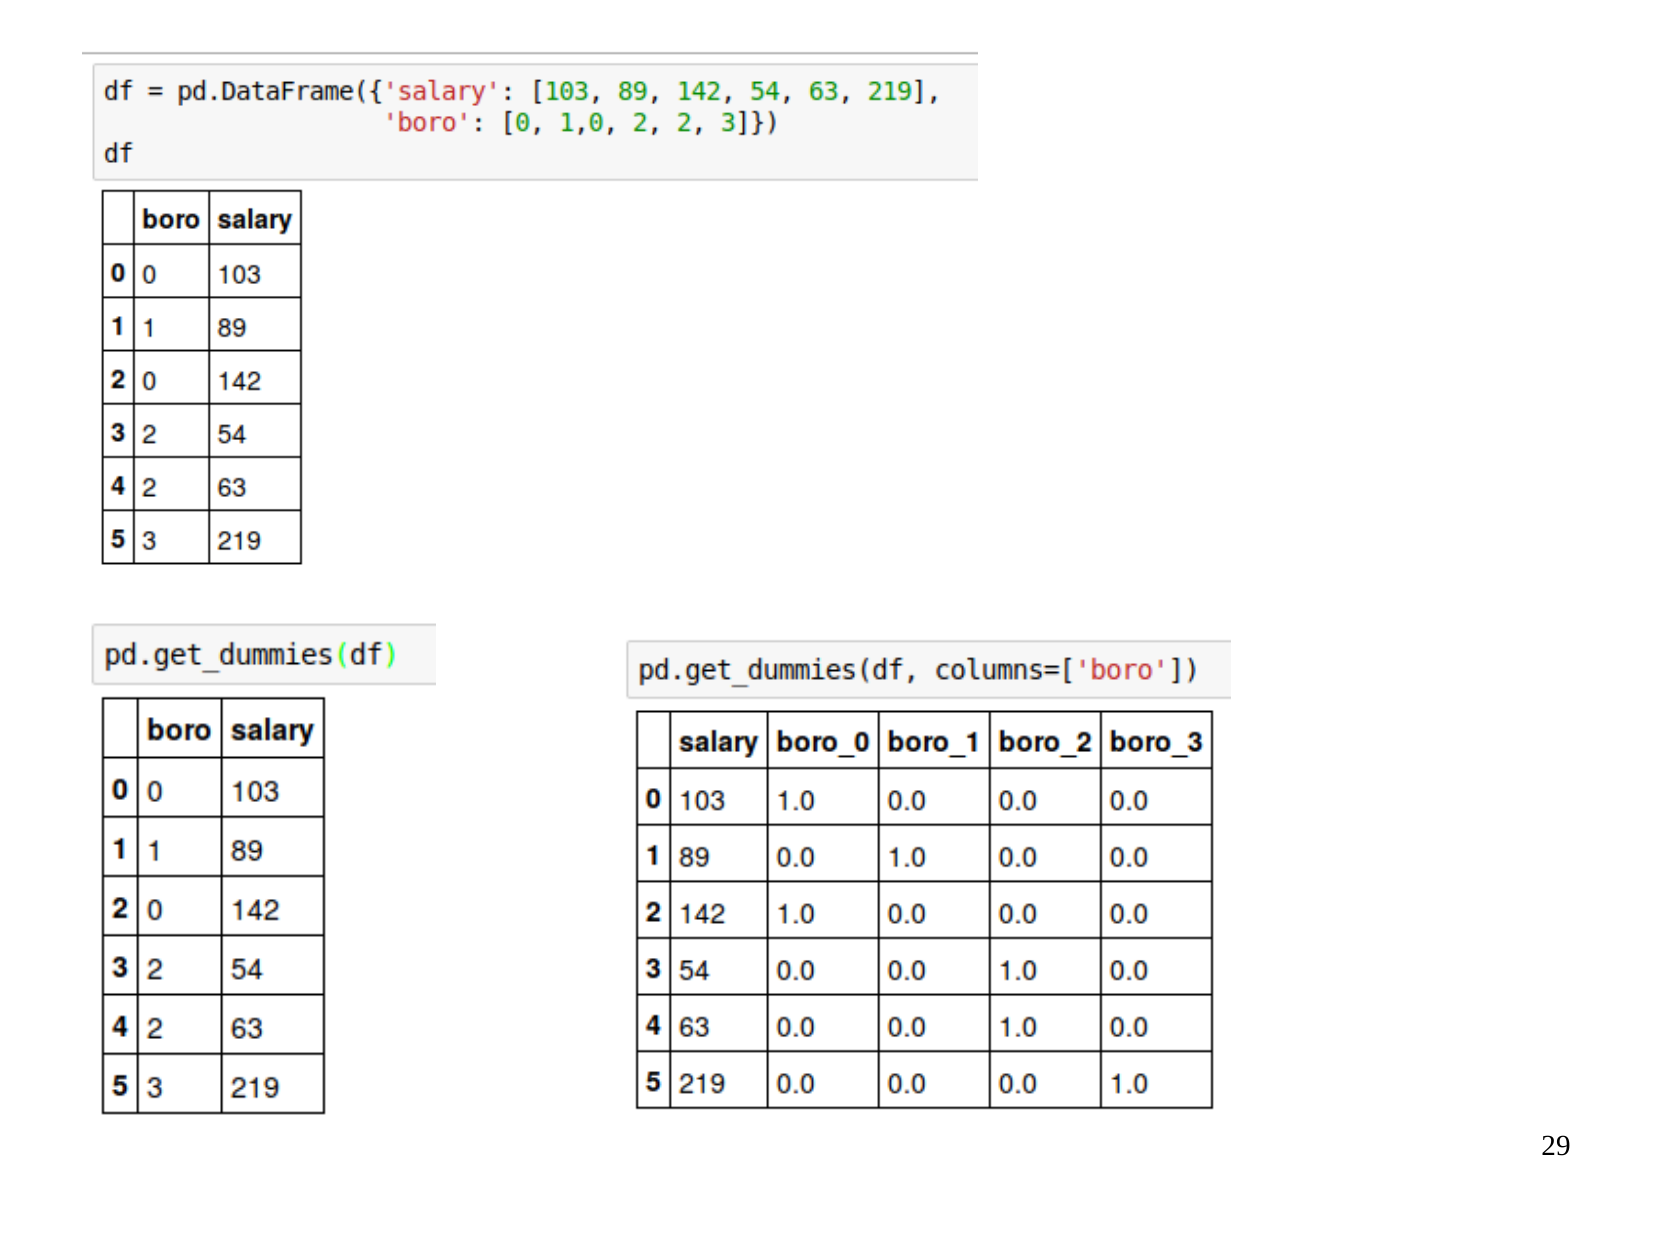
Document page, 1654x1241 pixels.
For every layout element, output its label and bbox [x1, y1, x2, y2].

picture [82, 614, 436, 1135]
picture [621, 629, 1231, 1121]
picture [82, 49, 978, 586]
